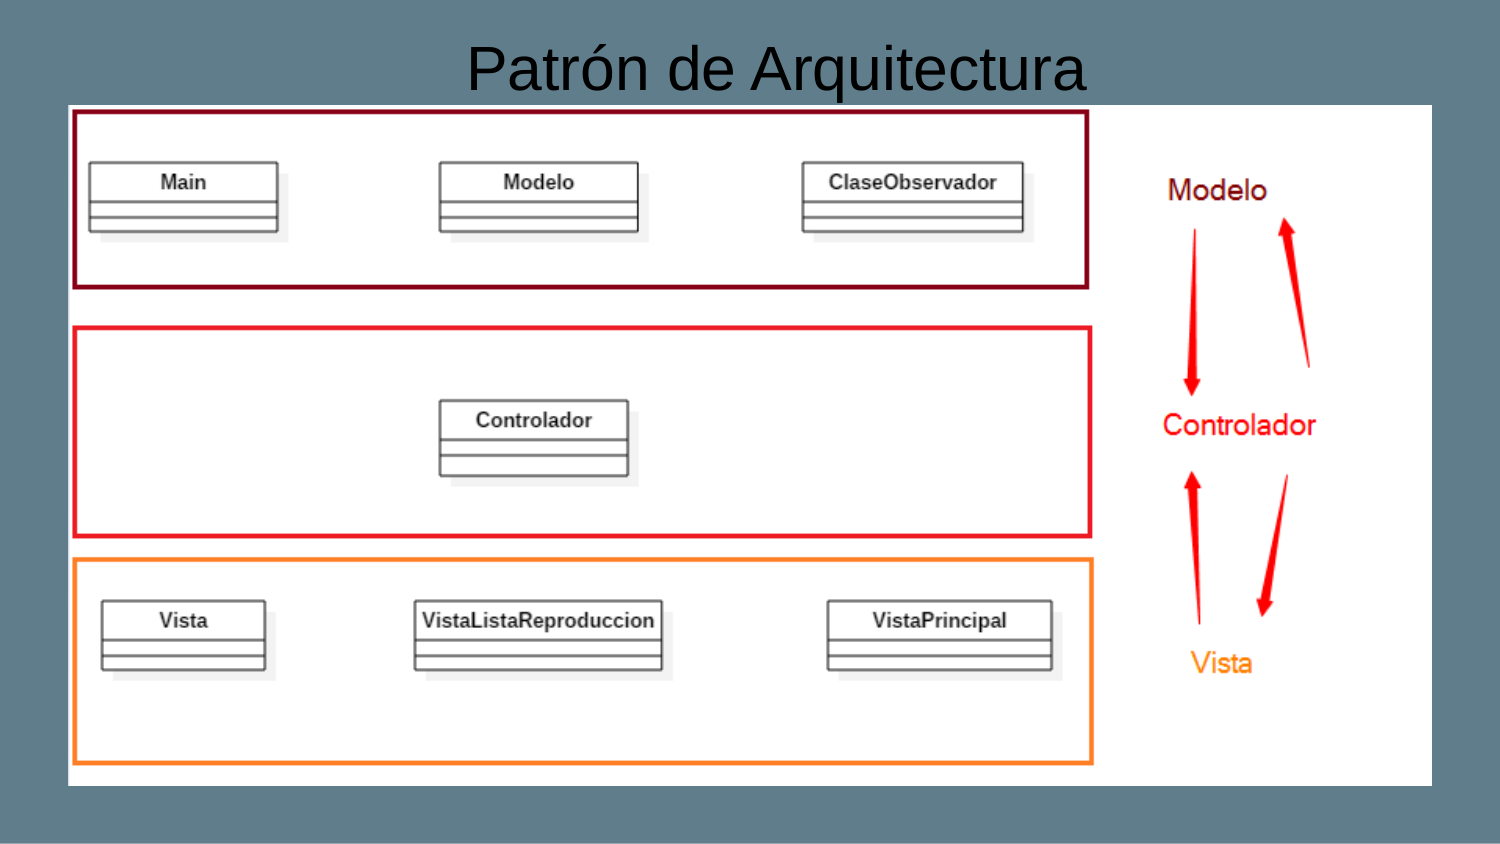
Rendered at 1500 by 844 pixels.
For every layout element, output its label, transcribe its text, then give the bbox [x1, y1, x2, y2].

text_box Patrón de Arquitectura [172, 13, 1382, 83]
picture [68, 105, 1432, 786]
